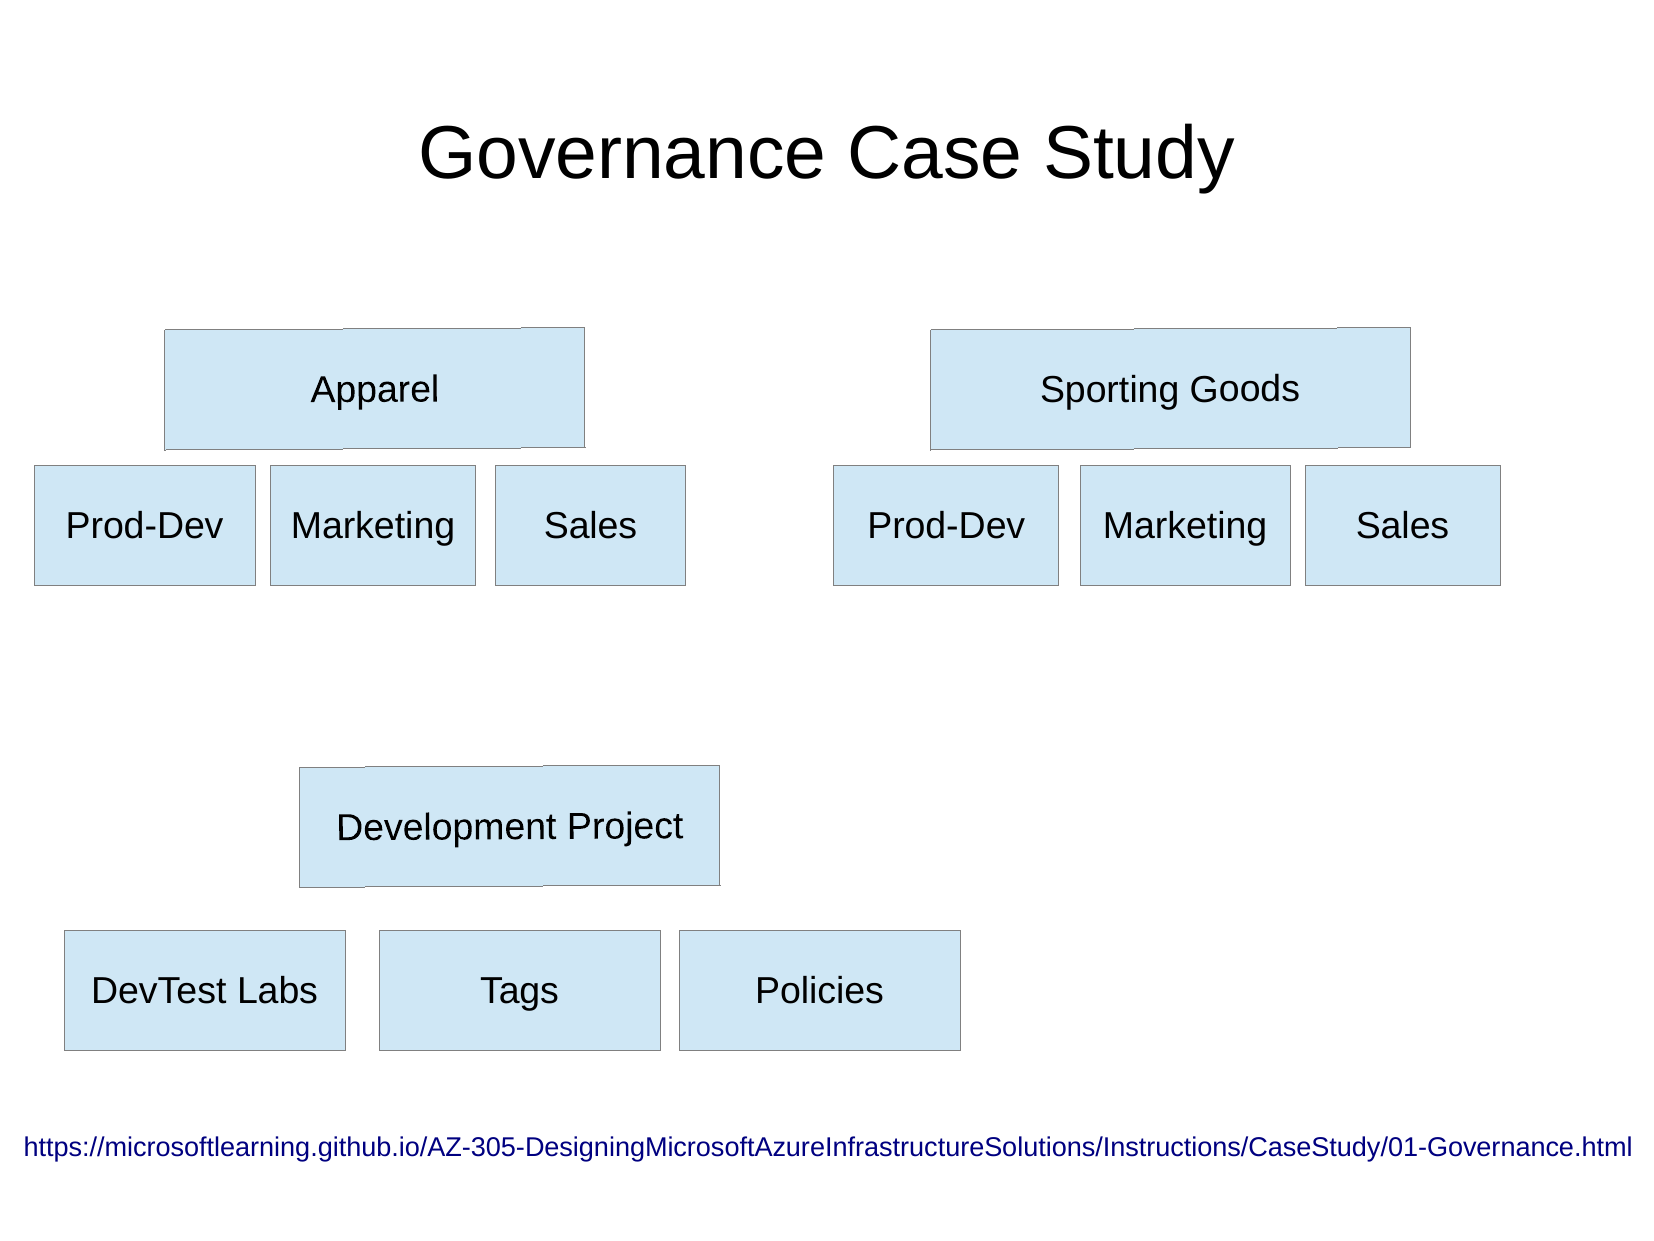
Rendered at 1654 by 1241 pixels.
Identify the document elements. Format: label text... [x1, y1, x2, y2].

text_box Sales [495, 465, 686, 586]
text_box Prod-Dev [833, 465, 1059, 586]
text_box DevTest Labs [64, 930, 346, 1051]
text_box Tags [379, 930, 661, 1051]
text_box https://microsoftlearning.github.io/AZ-305-DesigningMicrosoftAzureInfrastructureSolutions/Instructions/CaseStudy/01-Governance.html [9, 1125, 1654, 1216]
text_box Marketing [270, 465, 476, 586]
text_box Apparel [164, 327, 586, 451]
text_box Prod-Dev [34, 465, 256, 586]
text_box Development Project [299, 765, 721, 888]
text_box Policies [679, 930, 961, 1051]
title Governance Case Study [82, 49, 1571, 257]
text_box Sales [1305, 465, 1501, 586]
text_box Marketing [1080, 465, 1291, 586]
text_box Sporting Goods [930, 327, 1411, 451]
